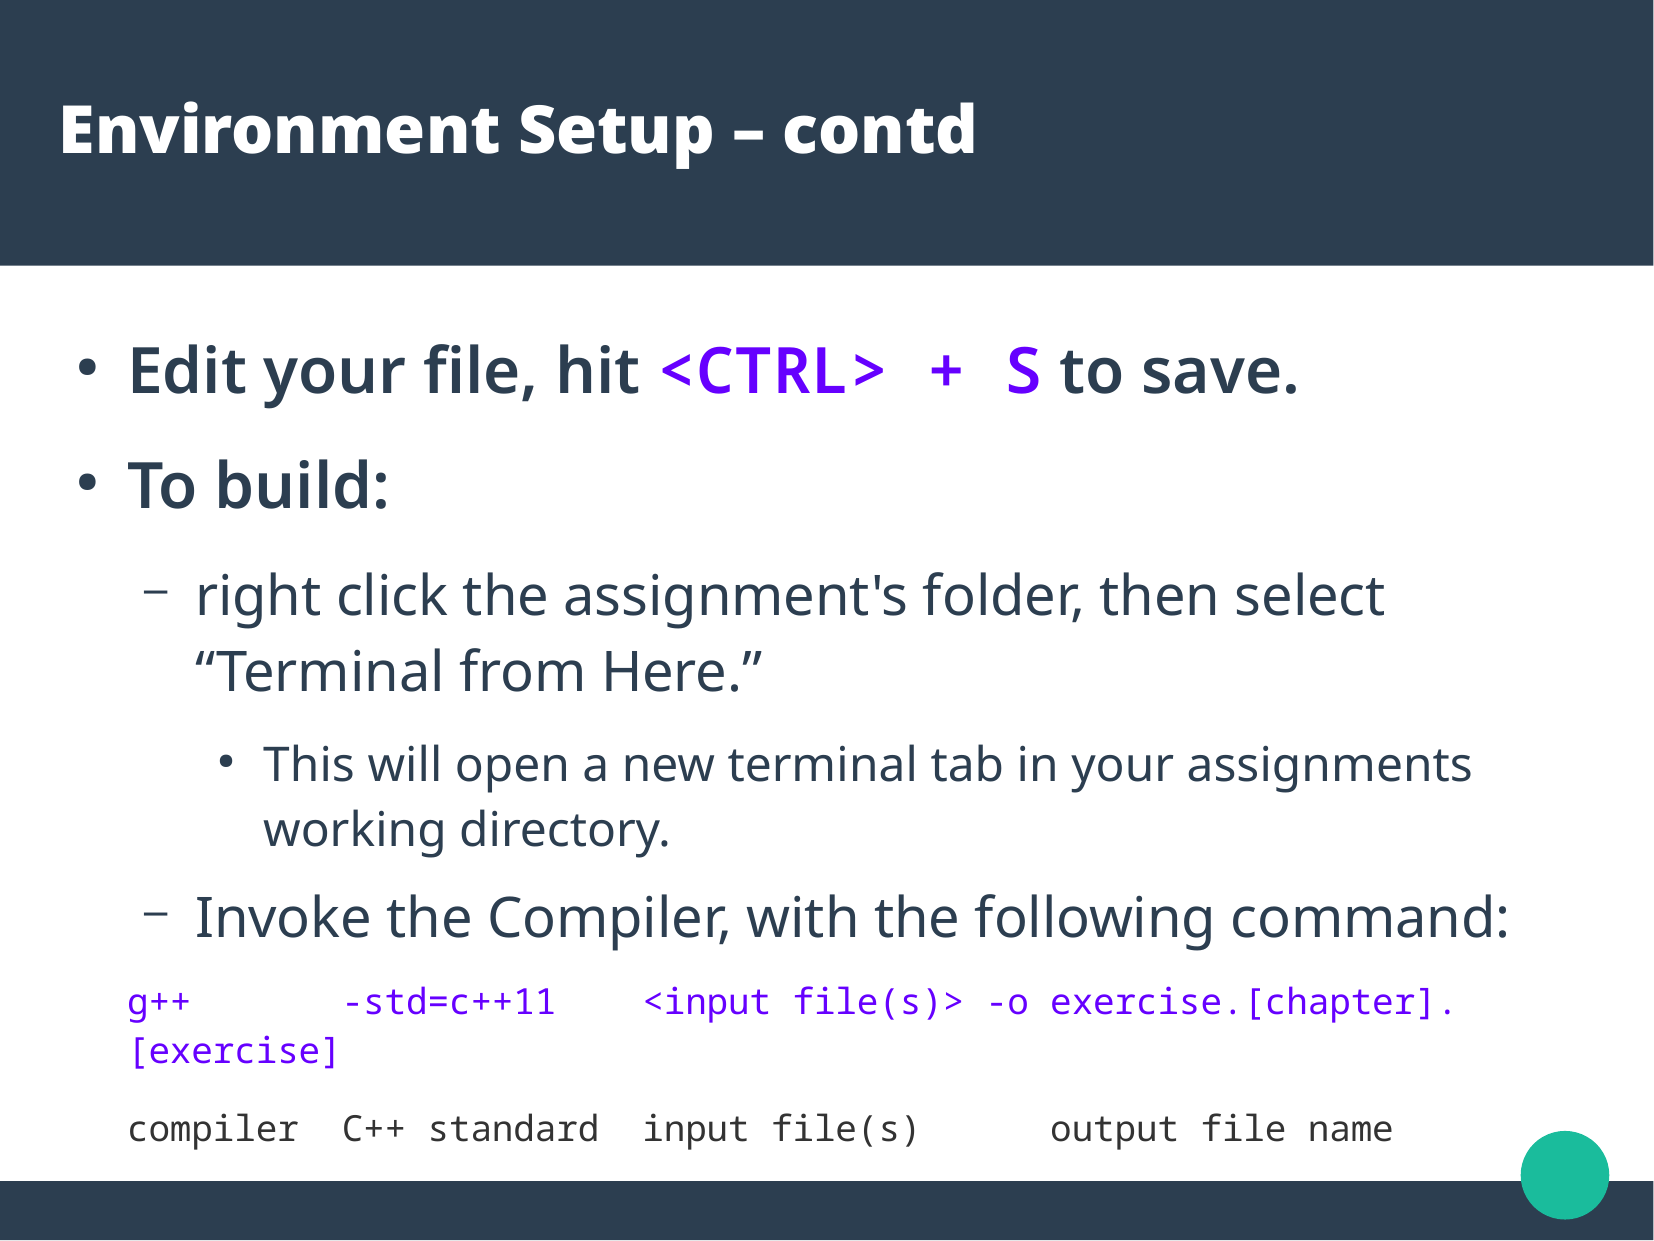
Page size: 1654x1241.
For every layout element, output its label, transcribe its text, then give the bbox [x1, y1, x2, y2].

title Environment Setup – contd [59, 49, 1595, 207]
list Edit your file, hit <CTRL> + S to save. To build: right click the assignment's folder, then select “Terminal from Here.” This will open a new terminal tab in your assignments working directory. Invoke the Compiler, with the following command: g++ -std=c++11 <input file(s)> -o exercise.[chapter].[exercise] compiler C++ standard input file(s) output file name [59, 324, 1595, 1152]
